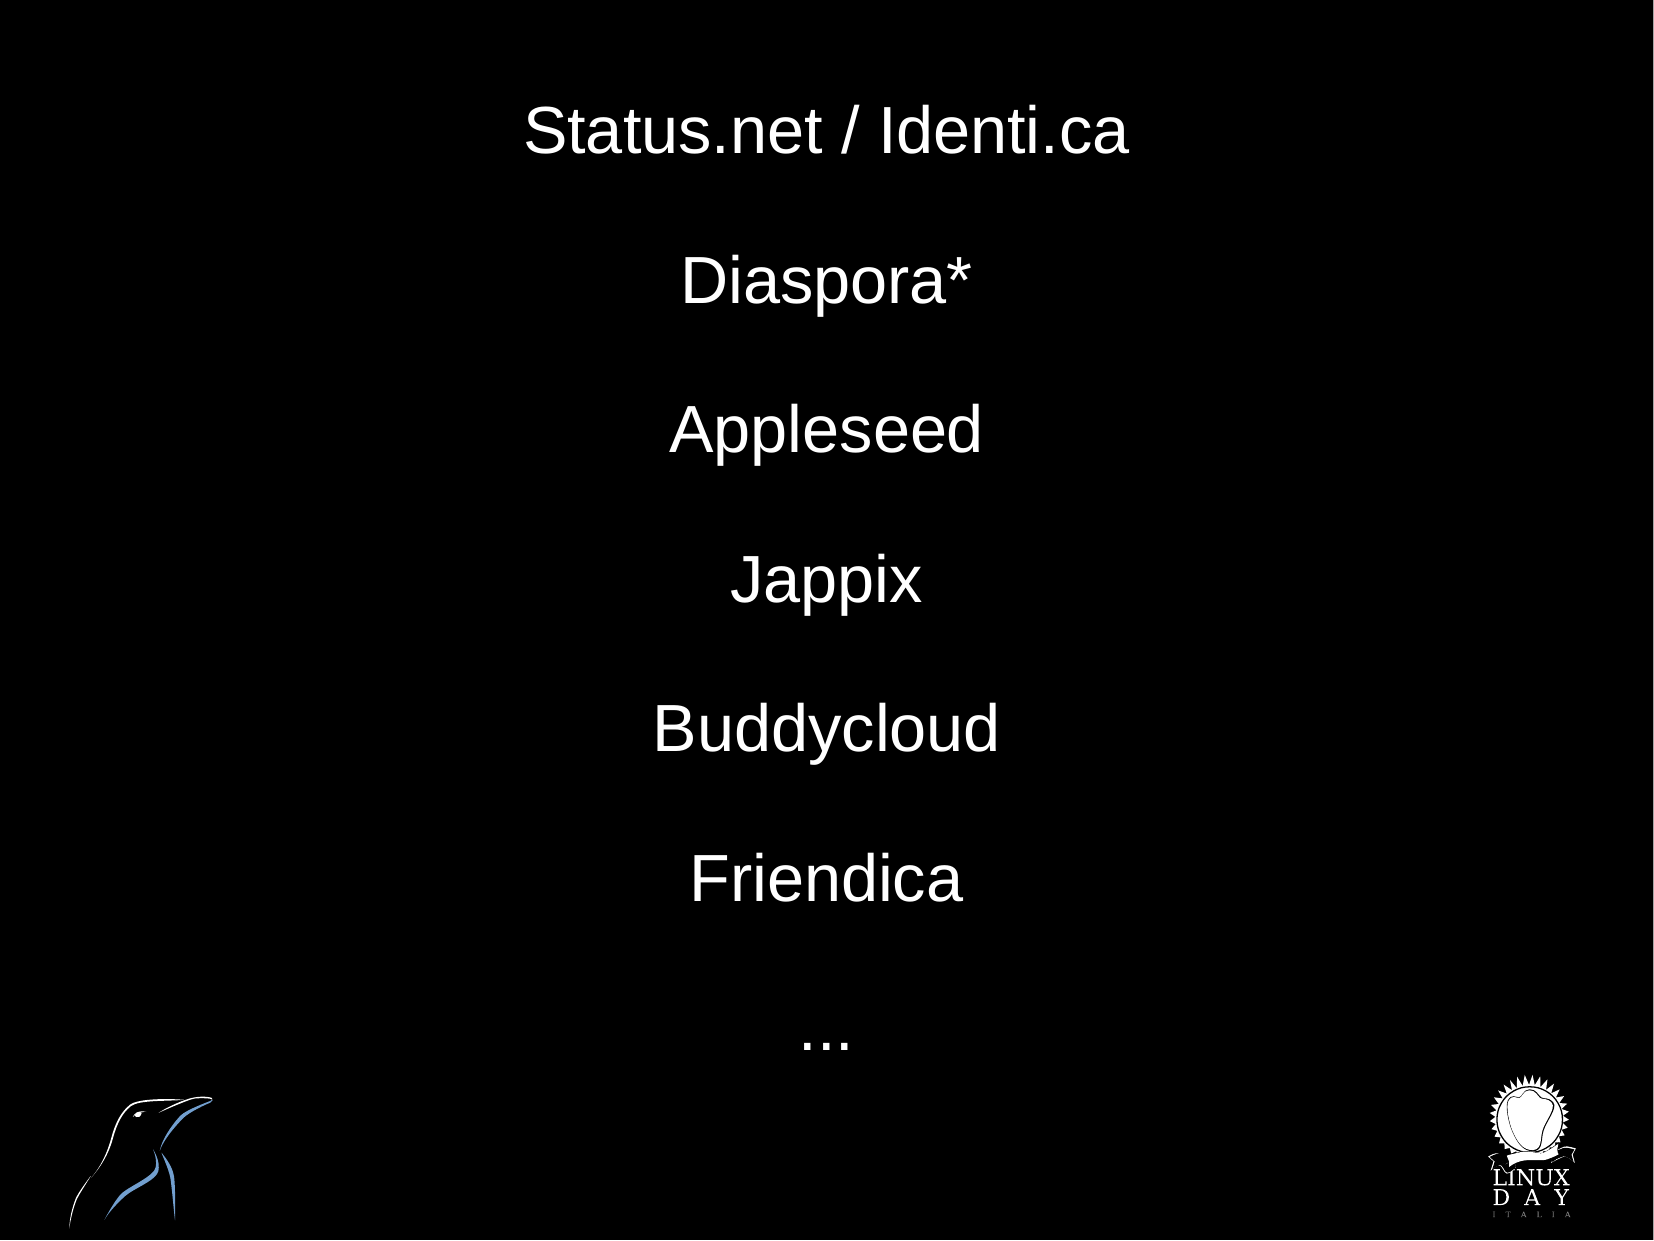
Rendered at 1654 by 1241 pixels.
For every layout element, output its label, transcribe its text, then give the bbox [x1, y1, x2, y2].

subtitle Status.net / Identi.ca Diaspora* Appleseed Jappix Buddycloud Friendica ... [82, 49, 1571, 1109]
